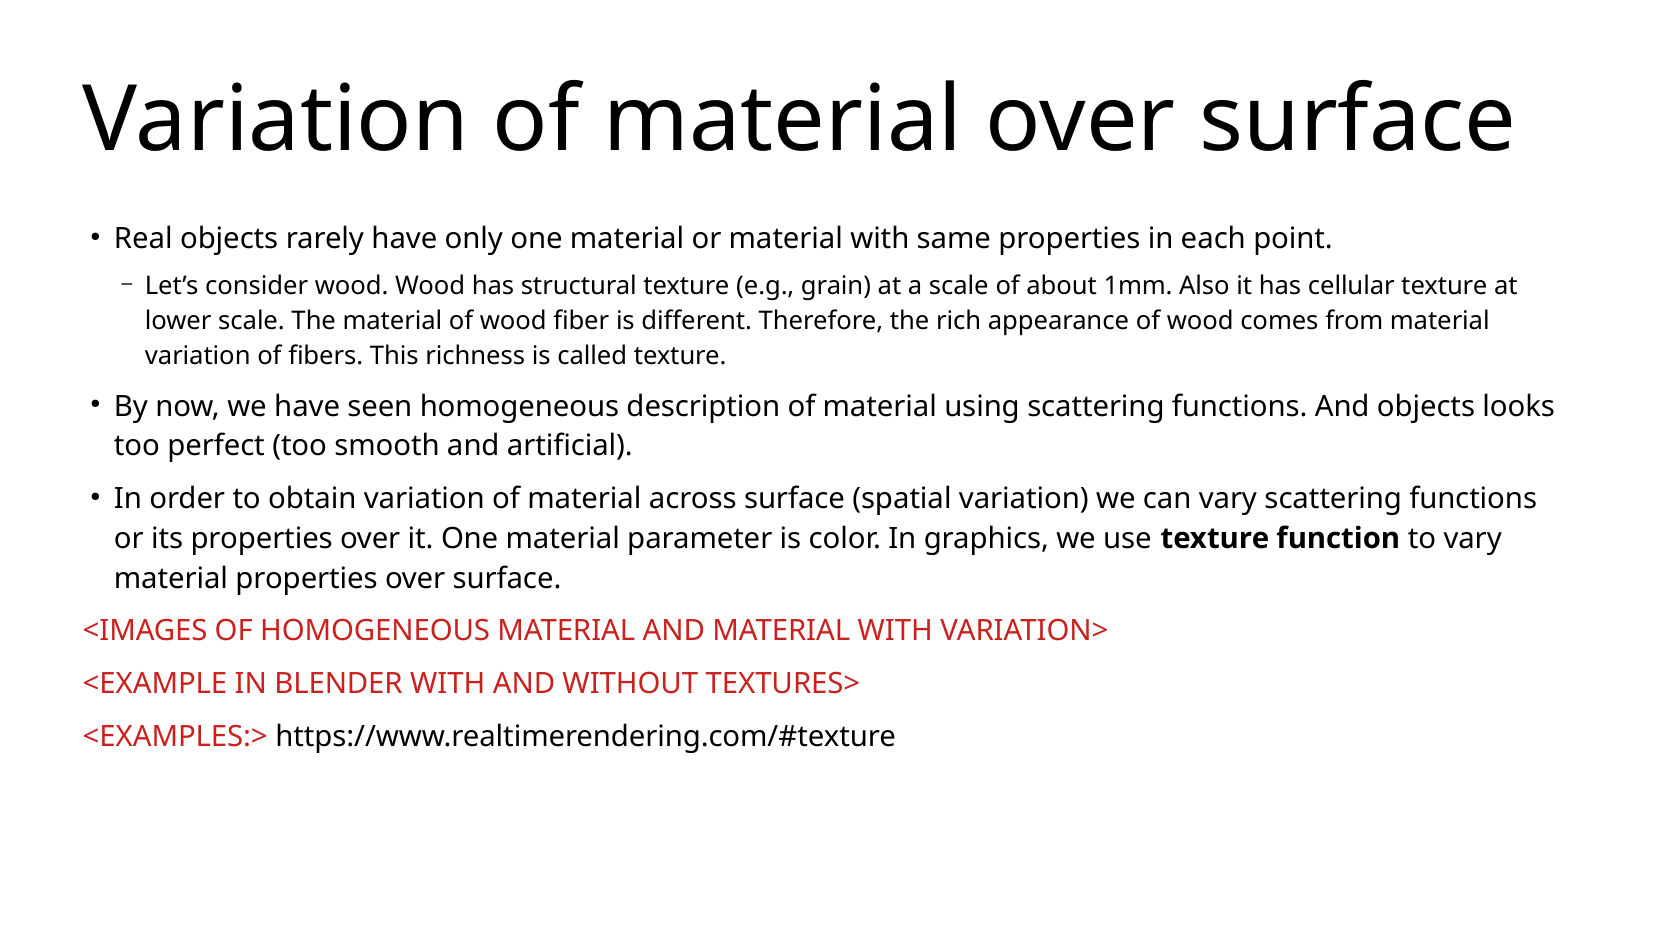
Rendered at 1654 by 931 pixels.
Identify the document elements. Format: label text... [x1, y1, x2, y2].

list Real objects rarely have only one material or material with same properties in each point. Let’s consider wood. Wood has structural texture (e.g., grain) at a scale of about 1mm. Also it has cellular texture at lower scale. The material of wood fiber is different. Therefore, the rich appearance of wood comes from material variation of fibers. This richness is called texture. By now, we have seen homogeneous description of material using scattering functions. And objects looks too perfect (too smooth and artificial). In order to obtain variation of material across surface (spatial variation) we can vary scattering functions or its properties over it. One material parameter is color. In graphics, we use texture function to vary material properties over surface. <IMAGES OF HOMOGENEOUS MATERIAL AND MATERIAL WITH VARIATION> <EXAMPLE IN BLENDER WITH AND WITHOUT TEXTURES> <EXAMPLES:> https://www.realtimerendering.com/#texture [82, 217, 1571, 758]
title Variation of material over surface [82, 7, 1571, 217]
